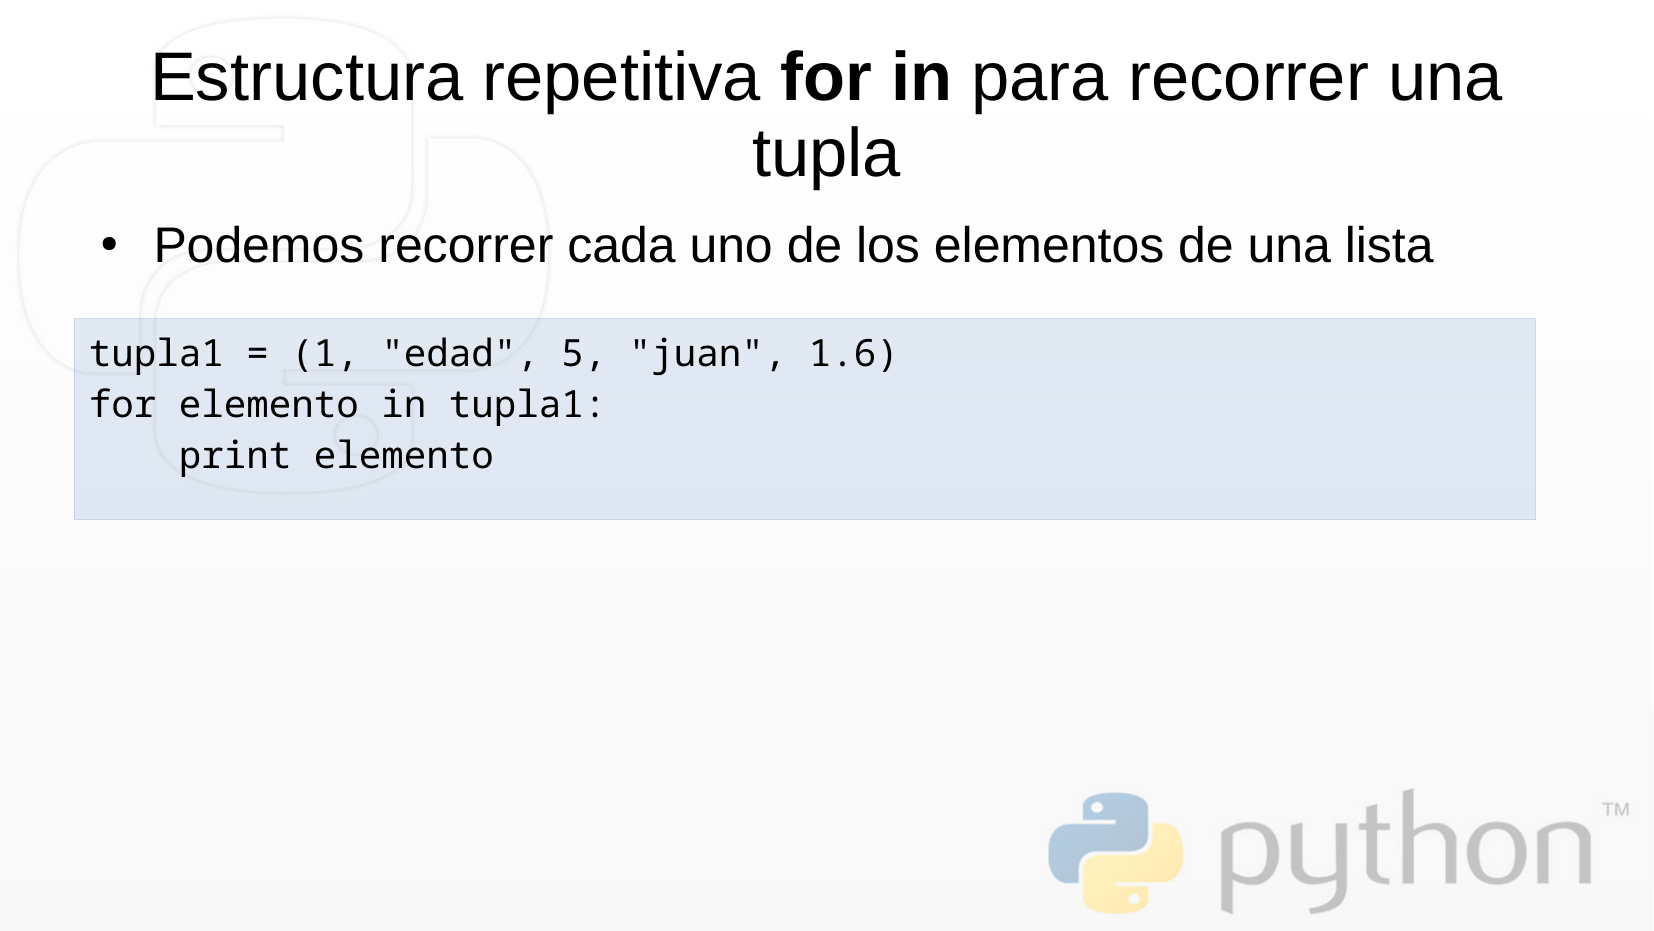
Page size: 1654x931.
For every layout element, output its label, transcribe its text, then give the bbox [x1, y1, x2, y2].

list Podemos recorrer cada uno de los elementos de una lista [82, 217, 1571, 319]
title Estructura repetitiva for in para recorrer una tupla [82, 37, 1571, 193]
picture [0, 0, 1654, 931]
text_box tupla1 = (1, "edad", 5, "juan", 1.6) for elemento in tupla1: print elemento [74, 318, 1536, 520]
